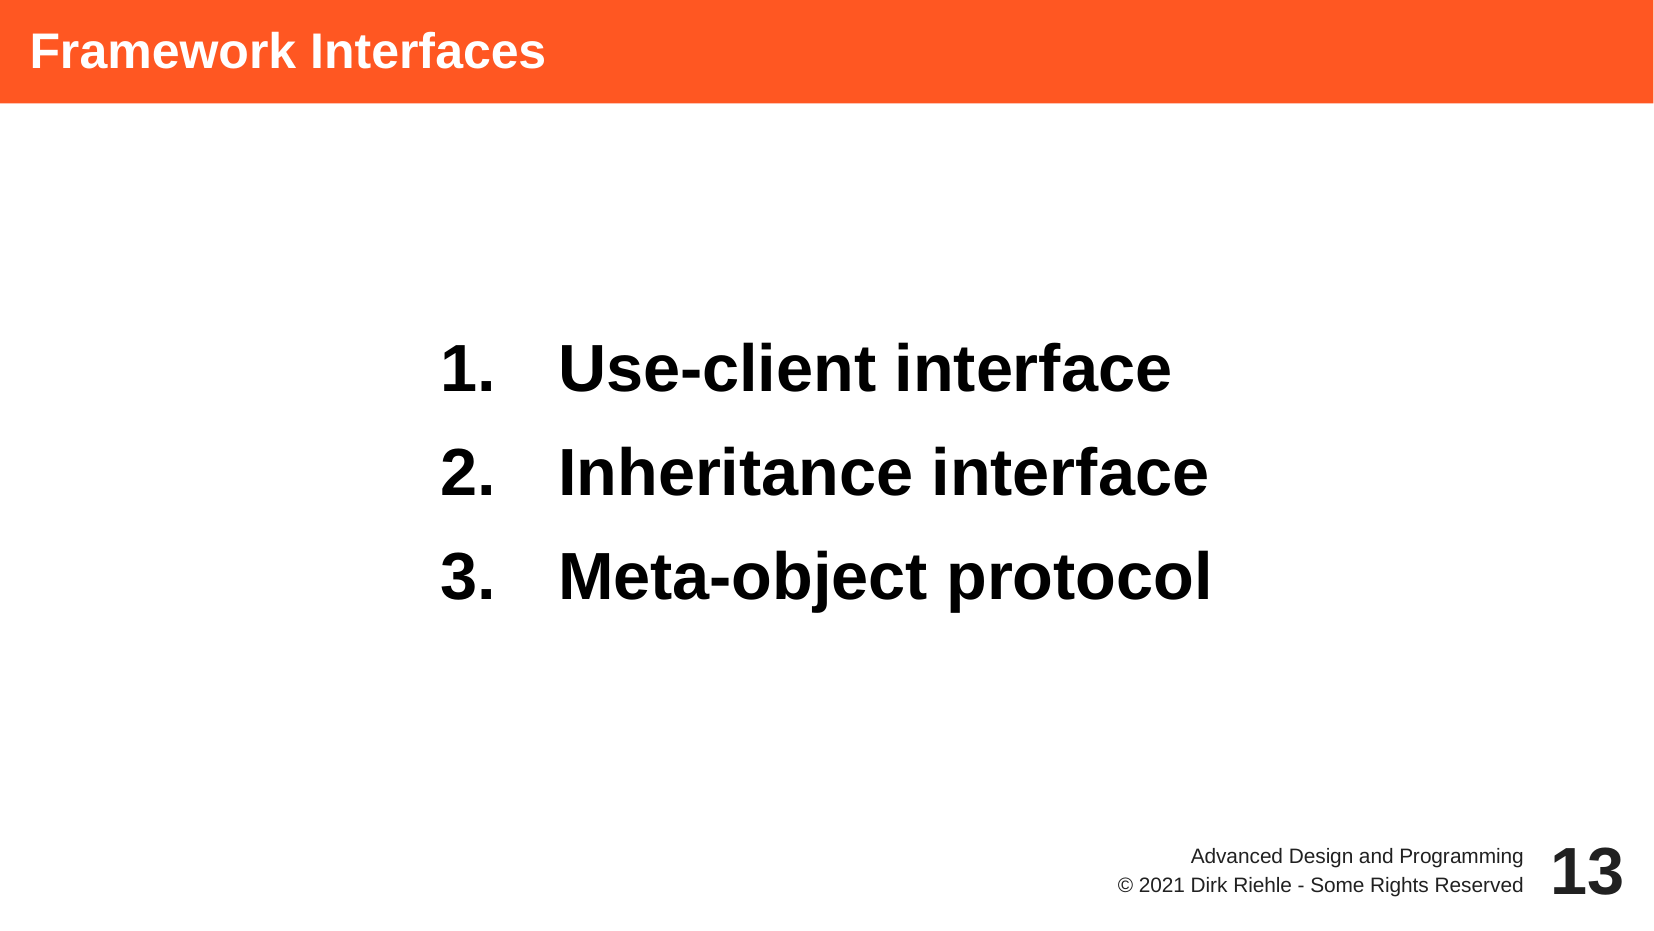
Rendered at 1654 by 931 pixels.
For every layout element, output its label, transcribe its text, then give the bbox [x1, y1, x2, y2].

title Framework Interfaces [0, 0, 1654, 104]
subtitle Use-client interface Inheritance interface Meta-object protocol [29, 132, 1625, 813]
